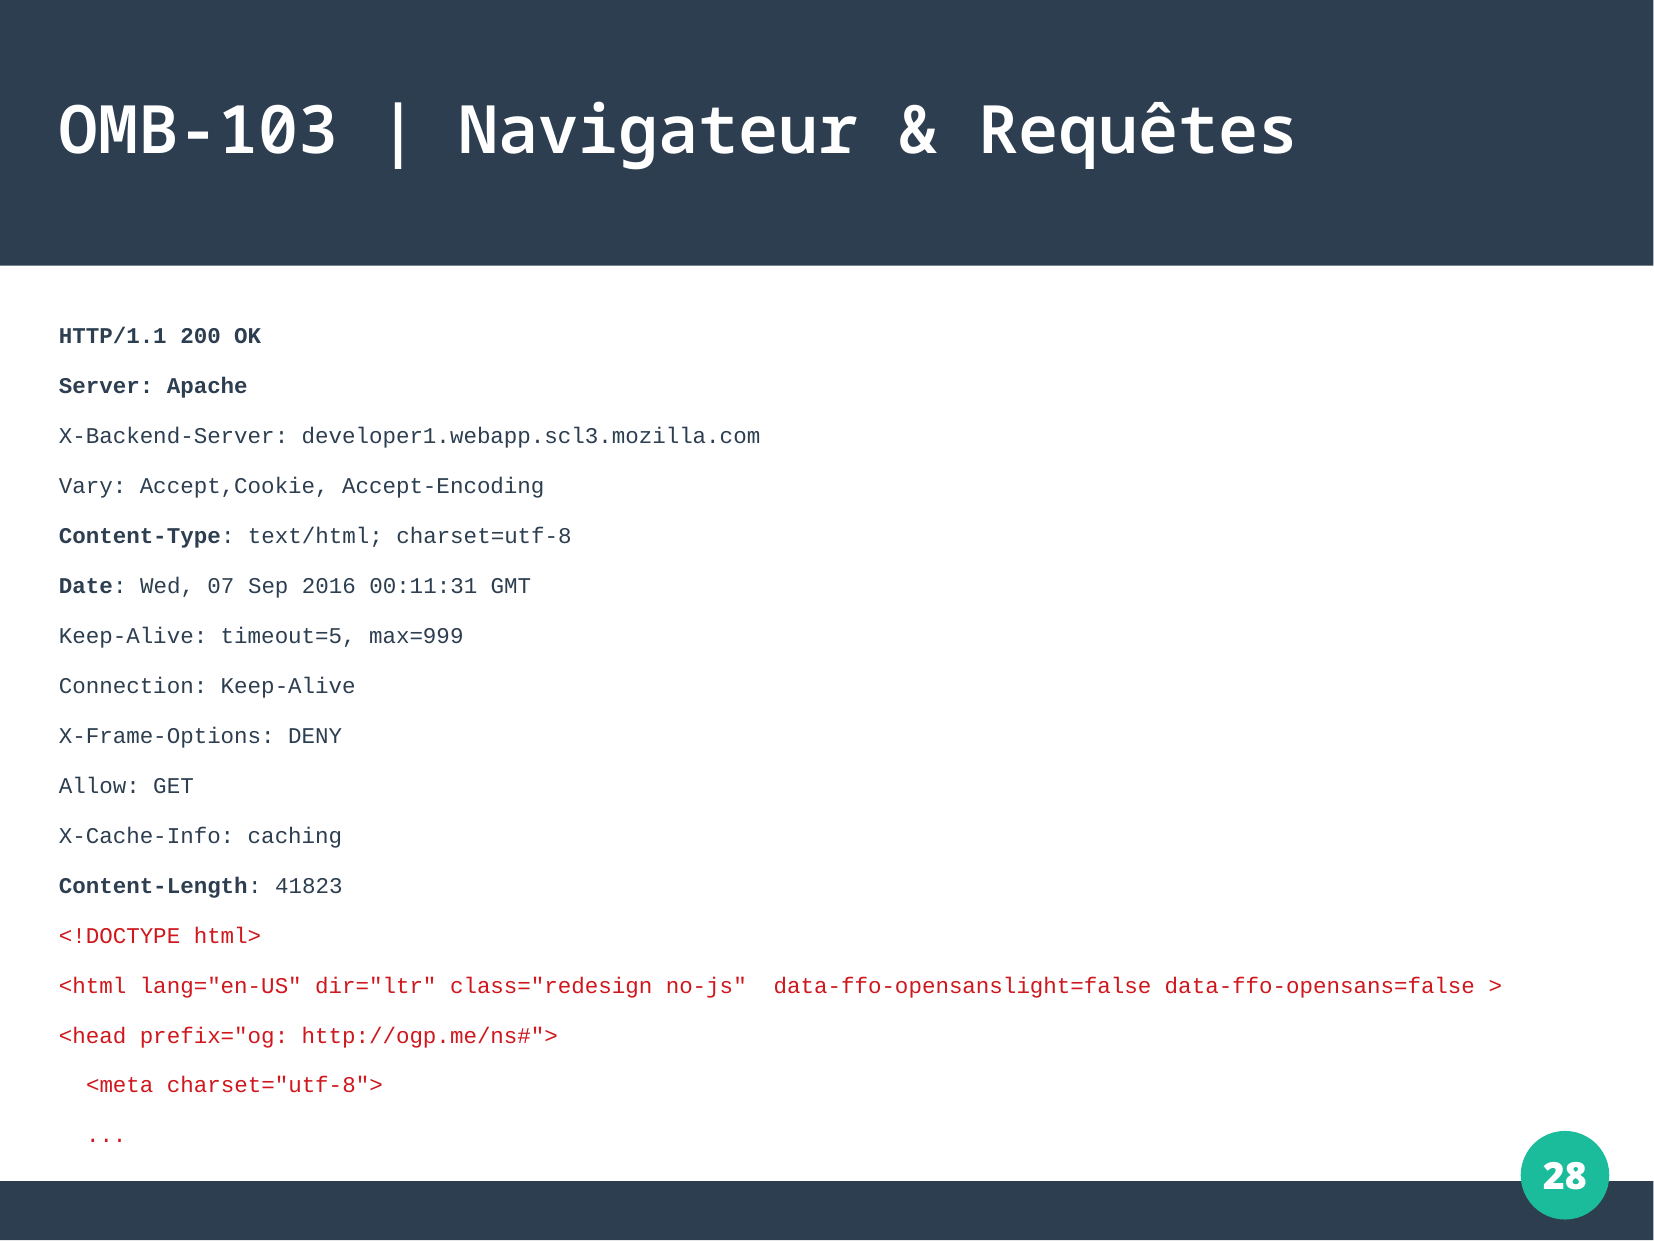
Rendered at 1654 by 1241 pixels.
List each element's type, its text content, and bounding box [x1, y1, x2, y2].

list HTTP/1.1 200 OK Server: Apache X-Backend-Server: developer1.webapp.scl3.mozilla.com Vary: Accept,Cookie, Accept-Encoding Content-Type: text/html; charset=utf-8 Date: Wed, 07 Sep 2016 00:11:31 GMT Keep-Alive: timeout=5, max=999 Connection: Keep-Alive X-Frame-Options: DENY Allow: GET X-Cache-Info: caching Content-Length: 41823 <!DOCTYPE html> <html lang="en-US" dir="ltr" class="redesign no-js" data-ffo-opensanslight=false data-ffo-opensans=false > <head prefix="og: http://ogp.me/ns#"> <meta charset="utf-8"> ... [59, 324, 1595, 1152]
title OMB-103 | Navigateur & Requêtes [58, 49, 1594, 207]
